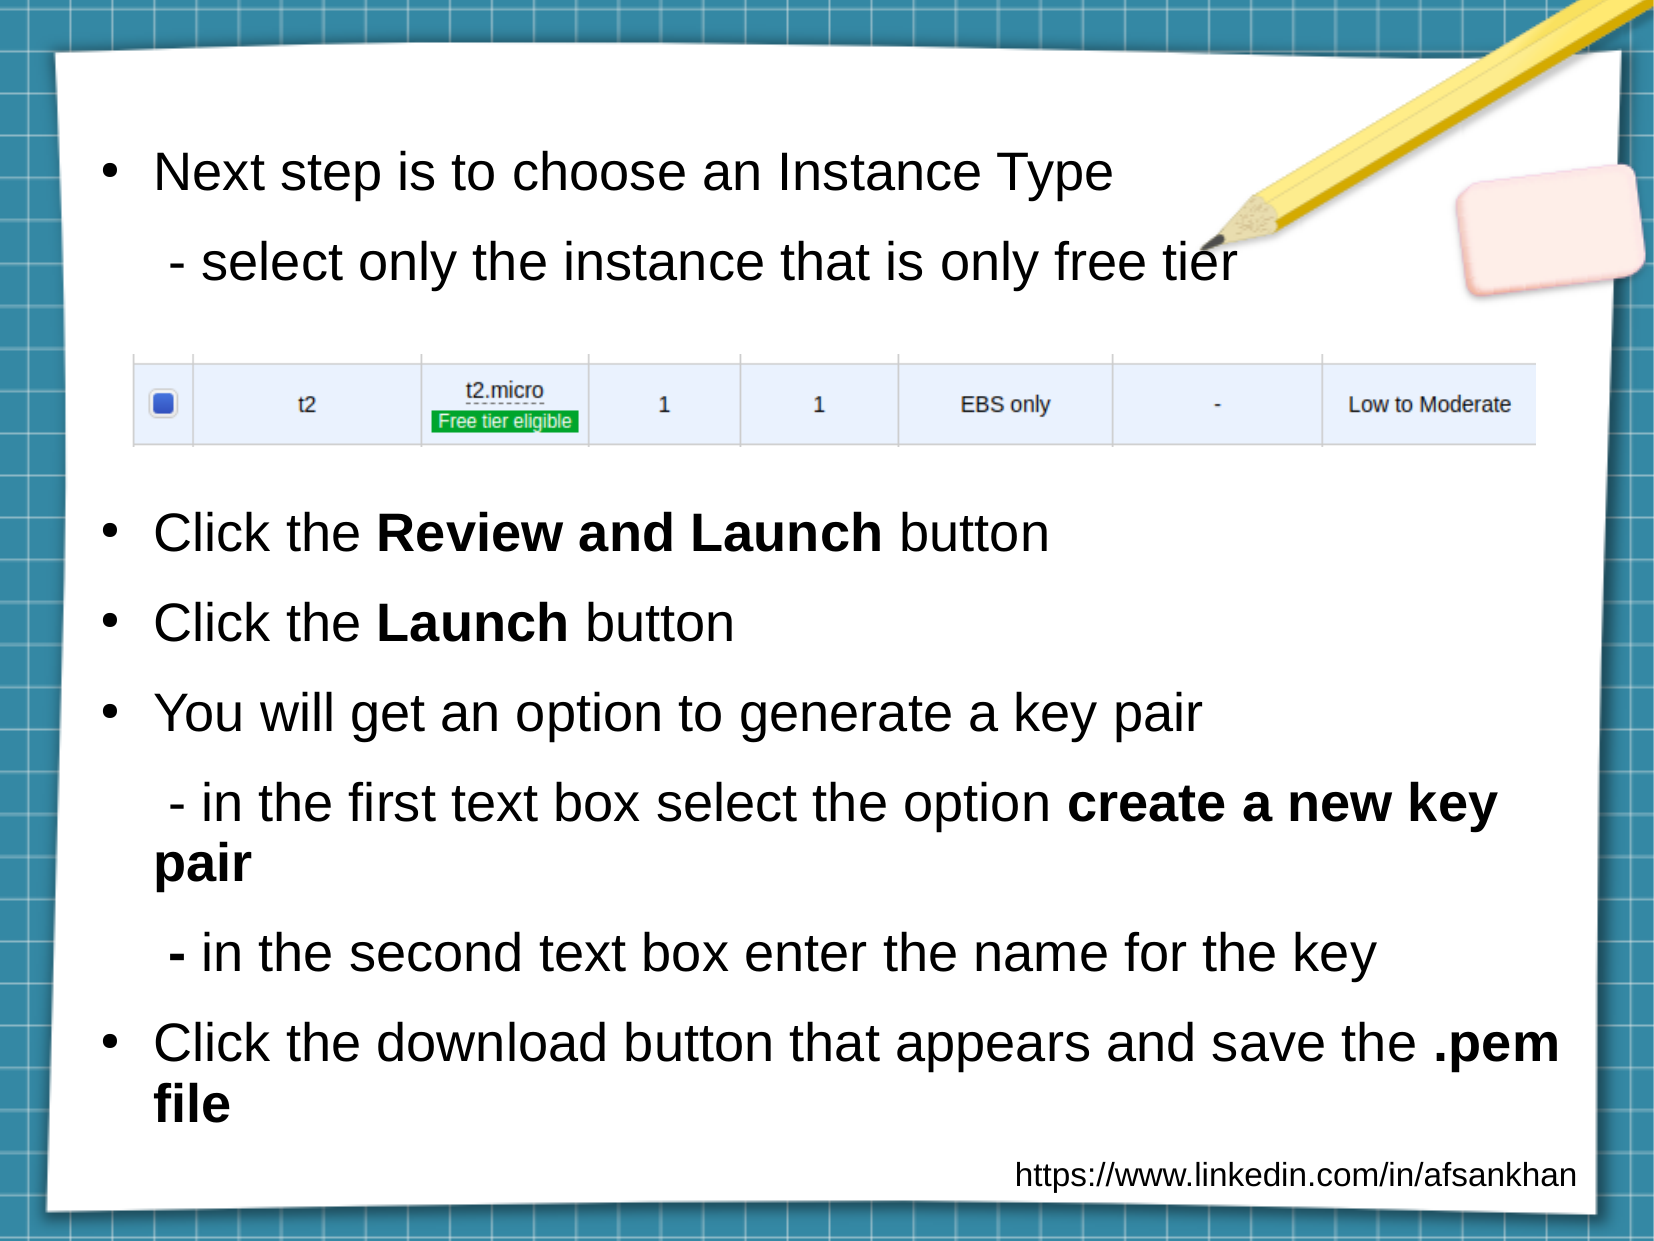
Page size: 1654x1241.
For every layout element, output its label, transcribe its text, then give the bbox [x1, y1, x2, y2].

list Next step is to choose an Instance Type - select only the instance that is only free tier Click the Review and Launch button Click the Launch button You will get an option to generate a key pair - in the first text box select the option create a new key pair - in the second text box enter the name for the key Click the download button that appears and save the .pem file [82, 141, 1571, 1158]
text_box https://www.linkedin.com/in/afsankhan [1000, 1149, 1594, 1202]
picture [0, 0, 1654, 1241]
